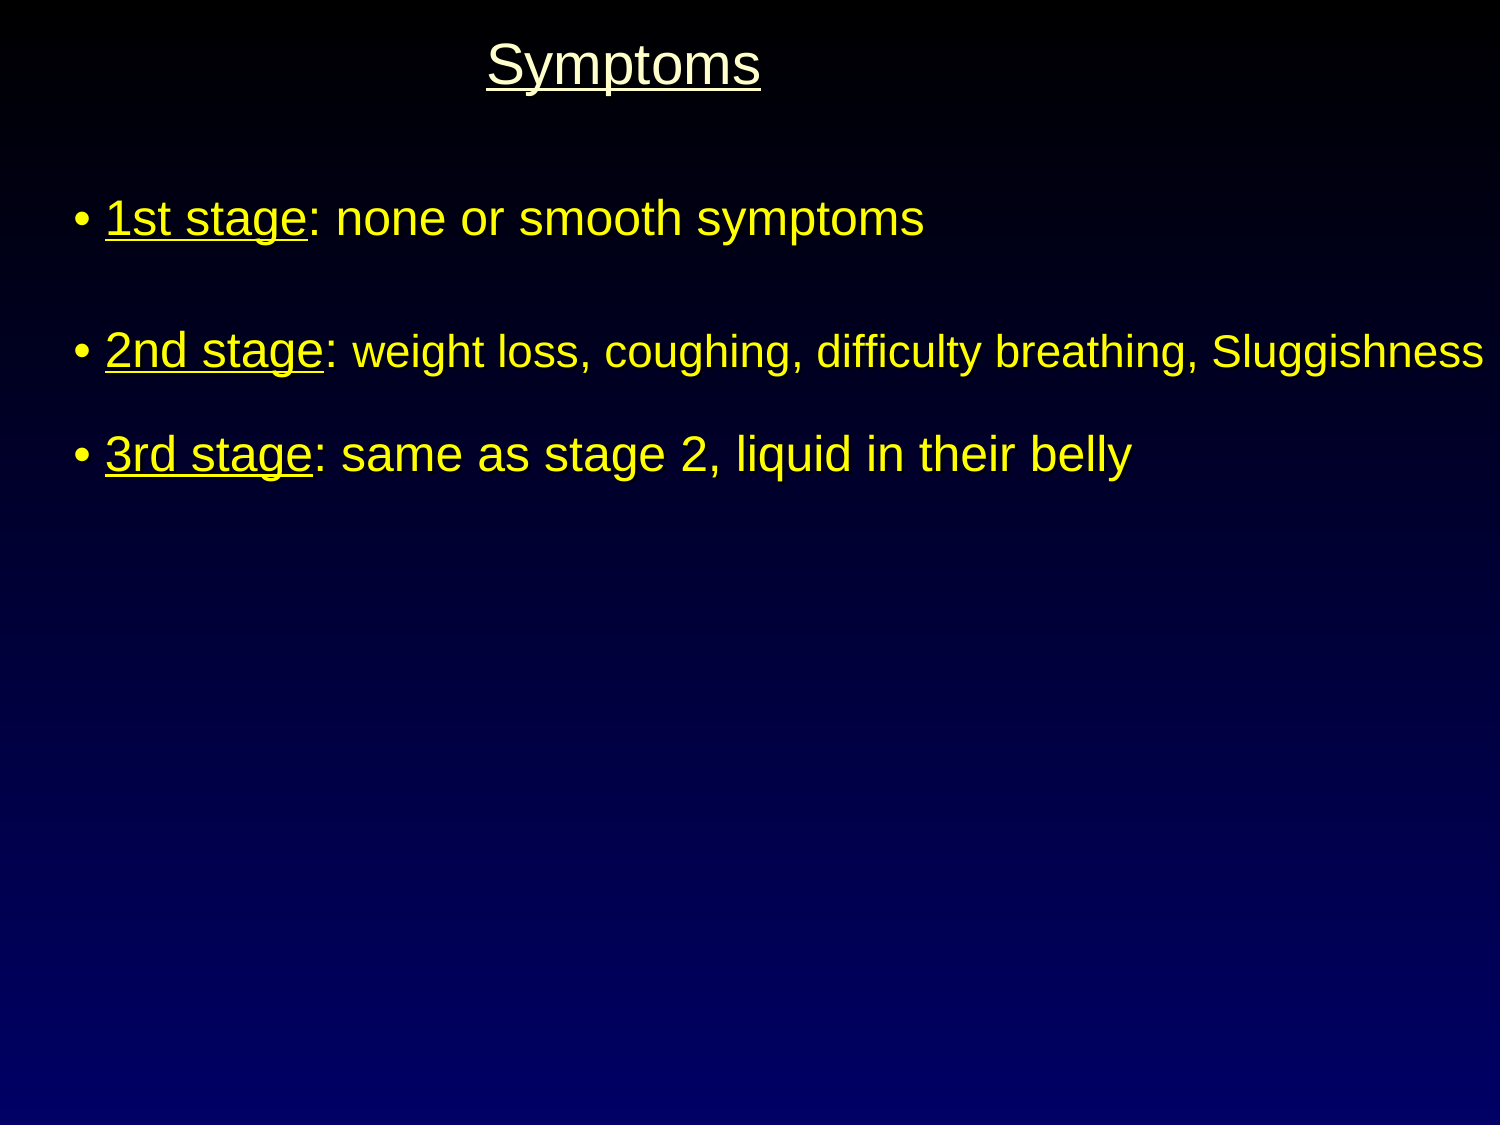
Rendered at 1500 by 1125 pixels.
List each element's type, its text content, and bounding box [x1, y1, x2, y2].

text_box Symptoms [24, 19, 1488, 105]
text_box • 1st stage: none or smooth symptoms • 2nd stage: weight loss, coughing, difficulty breathing, Sluggishness • 3rd stage: same as stage 2, liquid in their belly [0, 178, 1500, 653]
